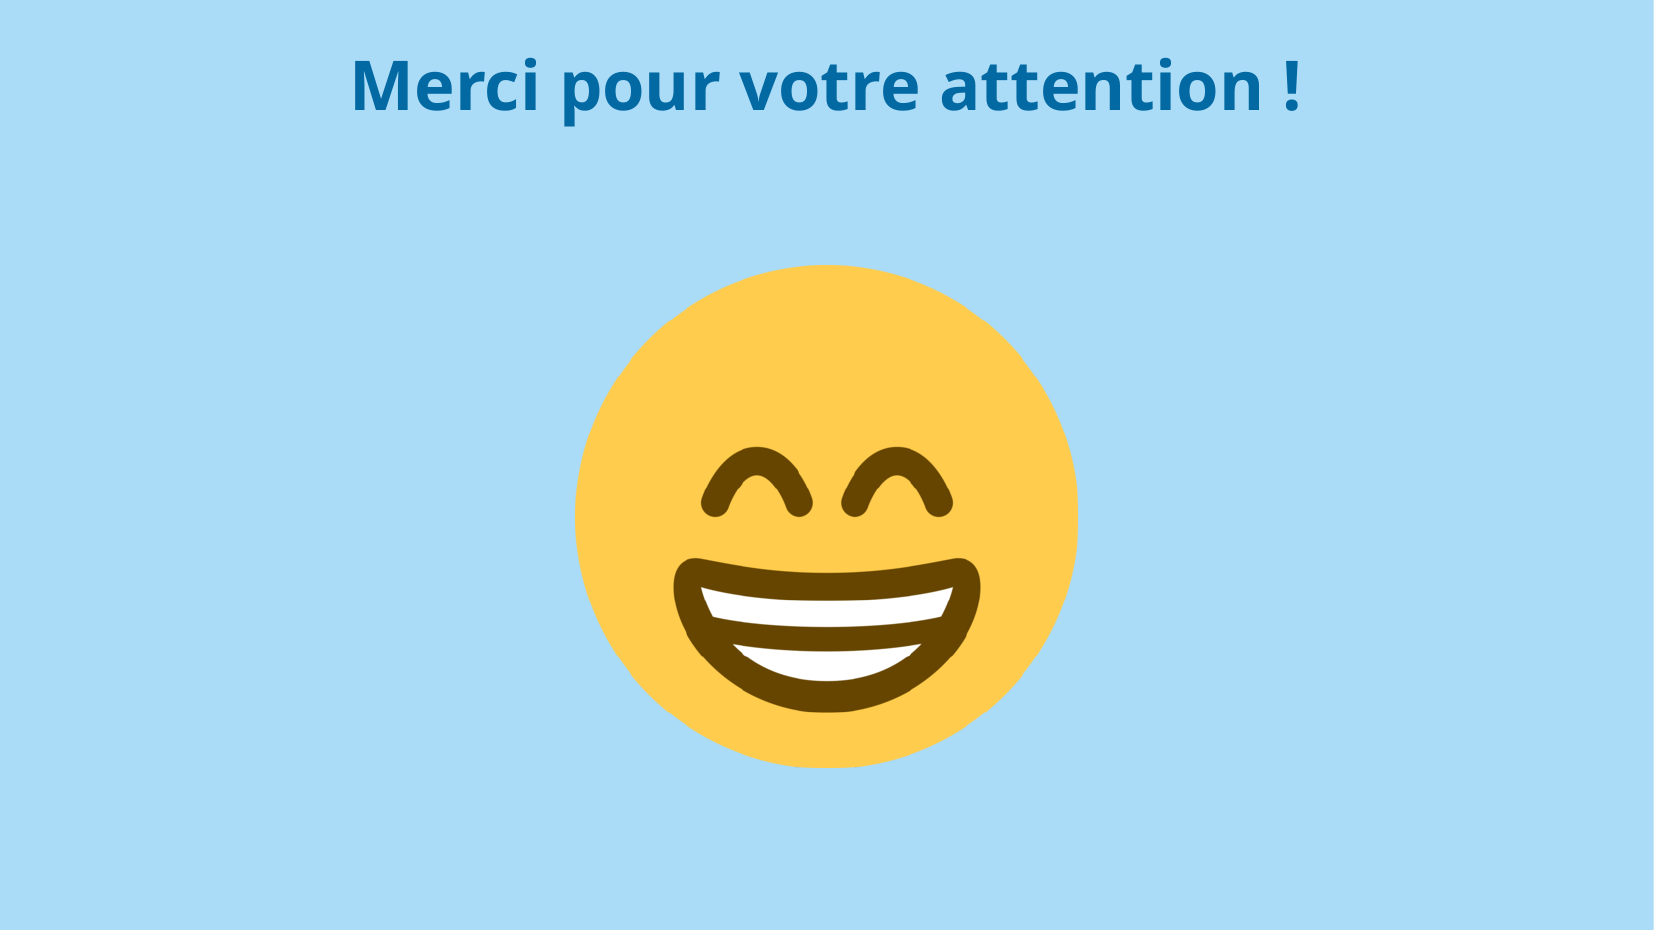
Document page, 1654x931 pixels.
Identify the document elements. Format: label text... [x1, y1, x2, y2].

title Merci pour votre attention ! [54, 31, 1598, 134]
picture [575, 265, 1078, 768]
